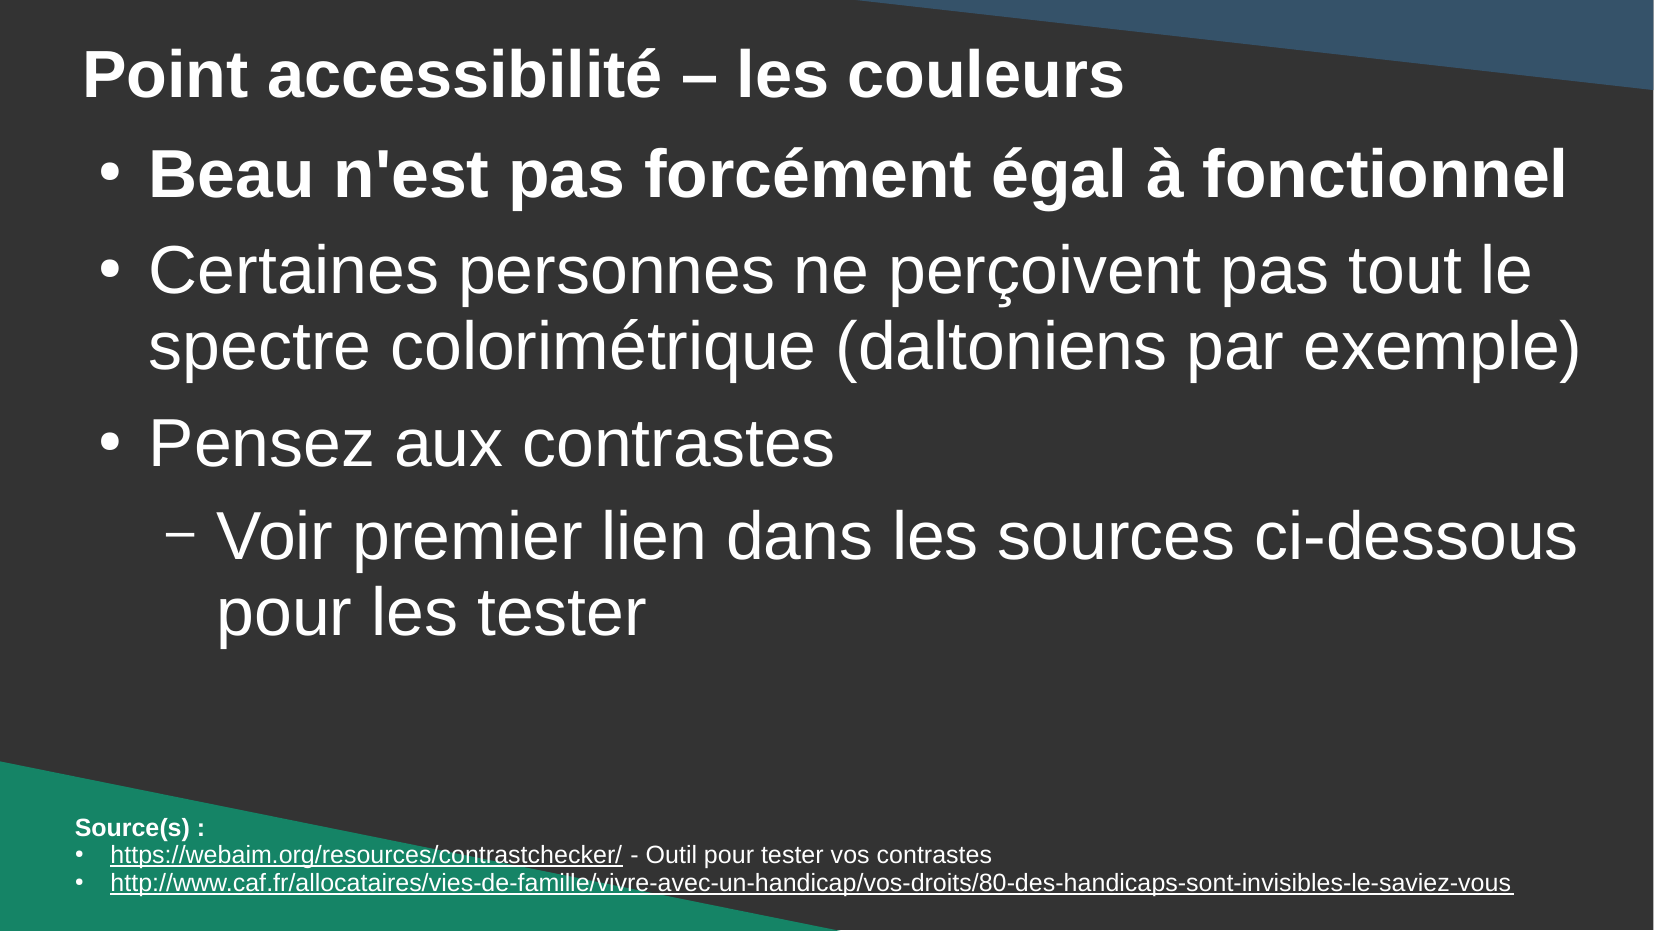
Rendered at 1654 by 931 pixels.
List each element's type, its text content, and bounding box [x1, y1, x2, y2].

text_box Source(s) : https://webaim.org/resources/contrastchecker/ - Outil pour tester vos contrastes http://www.caf.fr/allocataires/vies-de-famille/vivre-avec-un-handicap/vos-droits/80-des-handicaps-sont-invisibles-le-saviez-vous [60, 805, 1546, 931]
title Point accessibilité – les couleurs [82, 37, 1571, 122]
text_box [0, 761, 217, 931]
text_box [855, 0, 1654, 91]
list Beau n'est pas forcément égal à fonctionnel Certaines personnes ne perçoivent pas tout le spectre colorimétrique (daltoniens par exemple) Pensez aux contrastes Voir premier lien dans les sources ci-dessous pour les tester [80, 135, 1605, 780]
